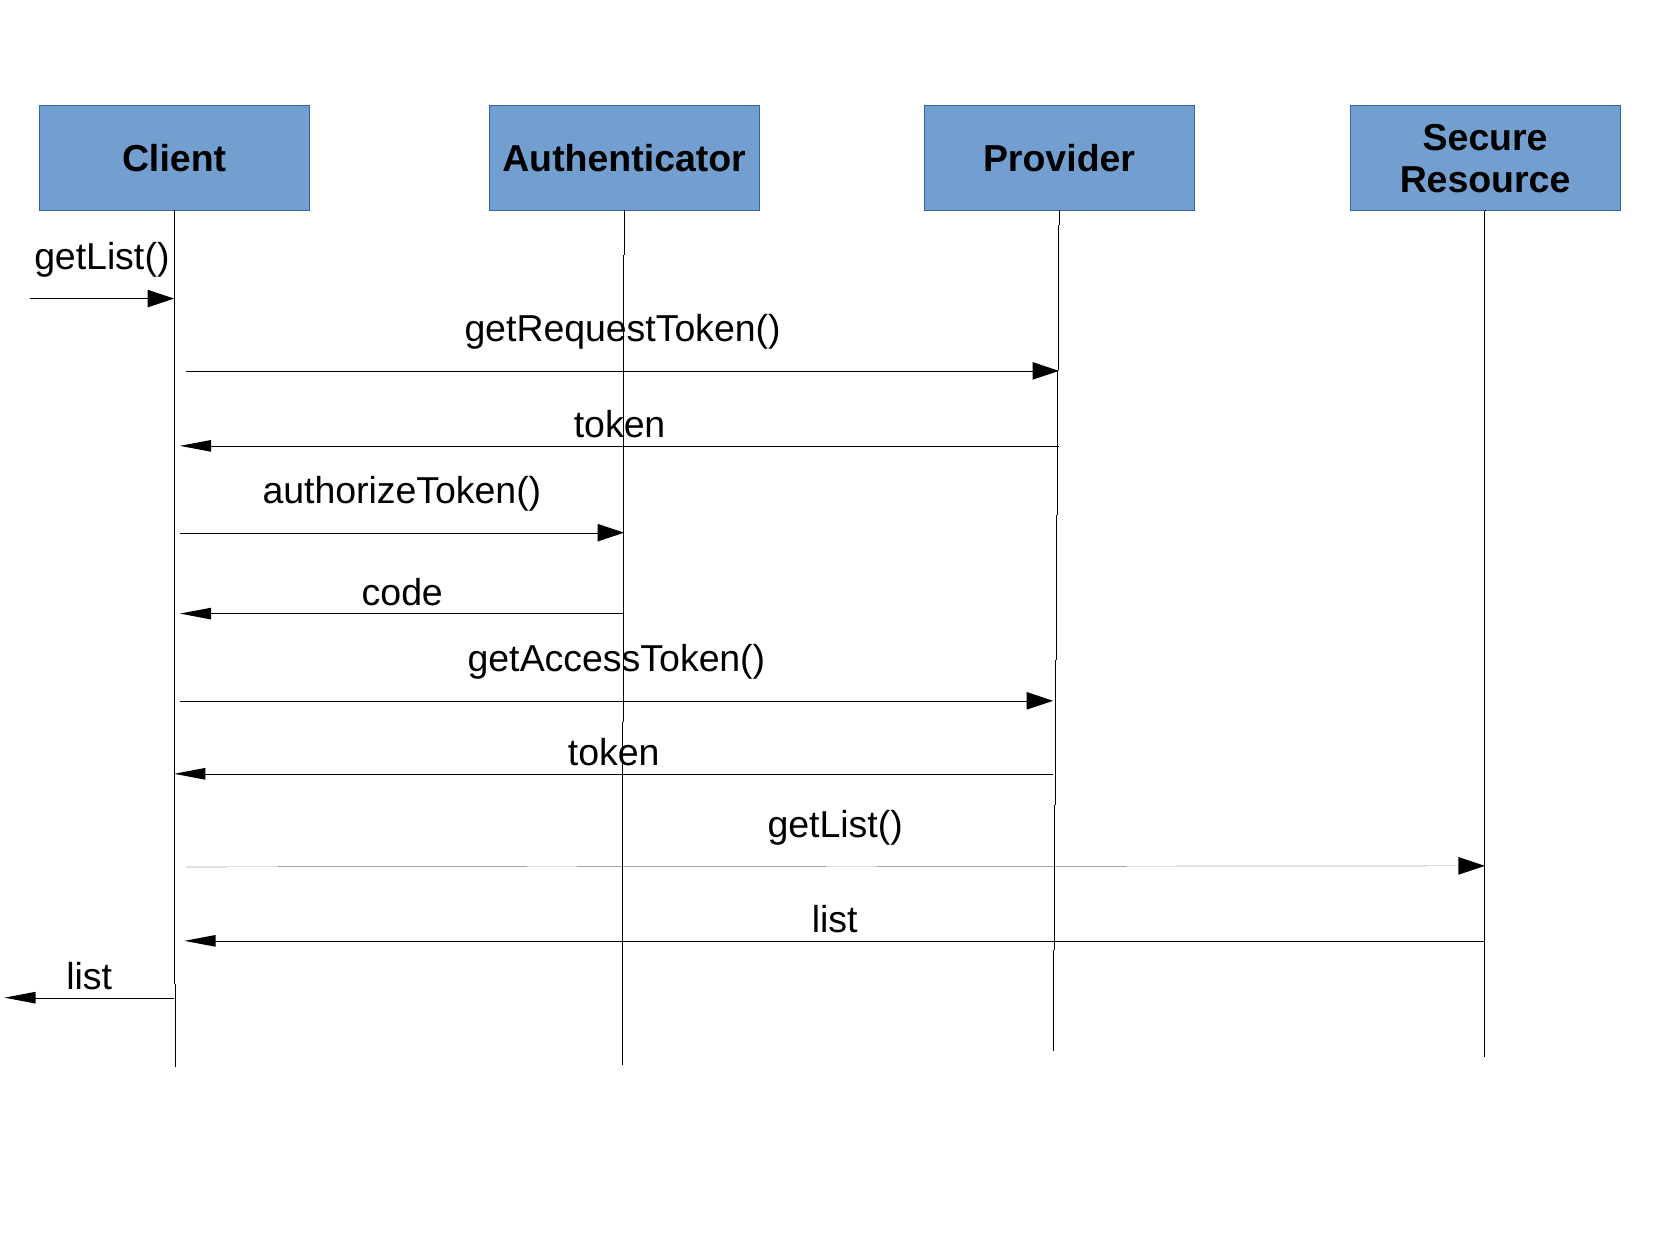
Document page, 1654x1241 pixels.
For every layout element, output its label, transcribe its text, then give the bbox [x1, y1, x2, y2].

text_box Client [39, 105, 310, 211]
text_box Provider [924, 105, 1195, 211]
text_box Secure Resource [1350, 105, 1621, 211]
text_box Authenticator [489, 105, 760, 211]
